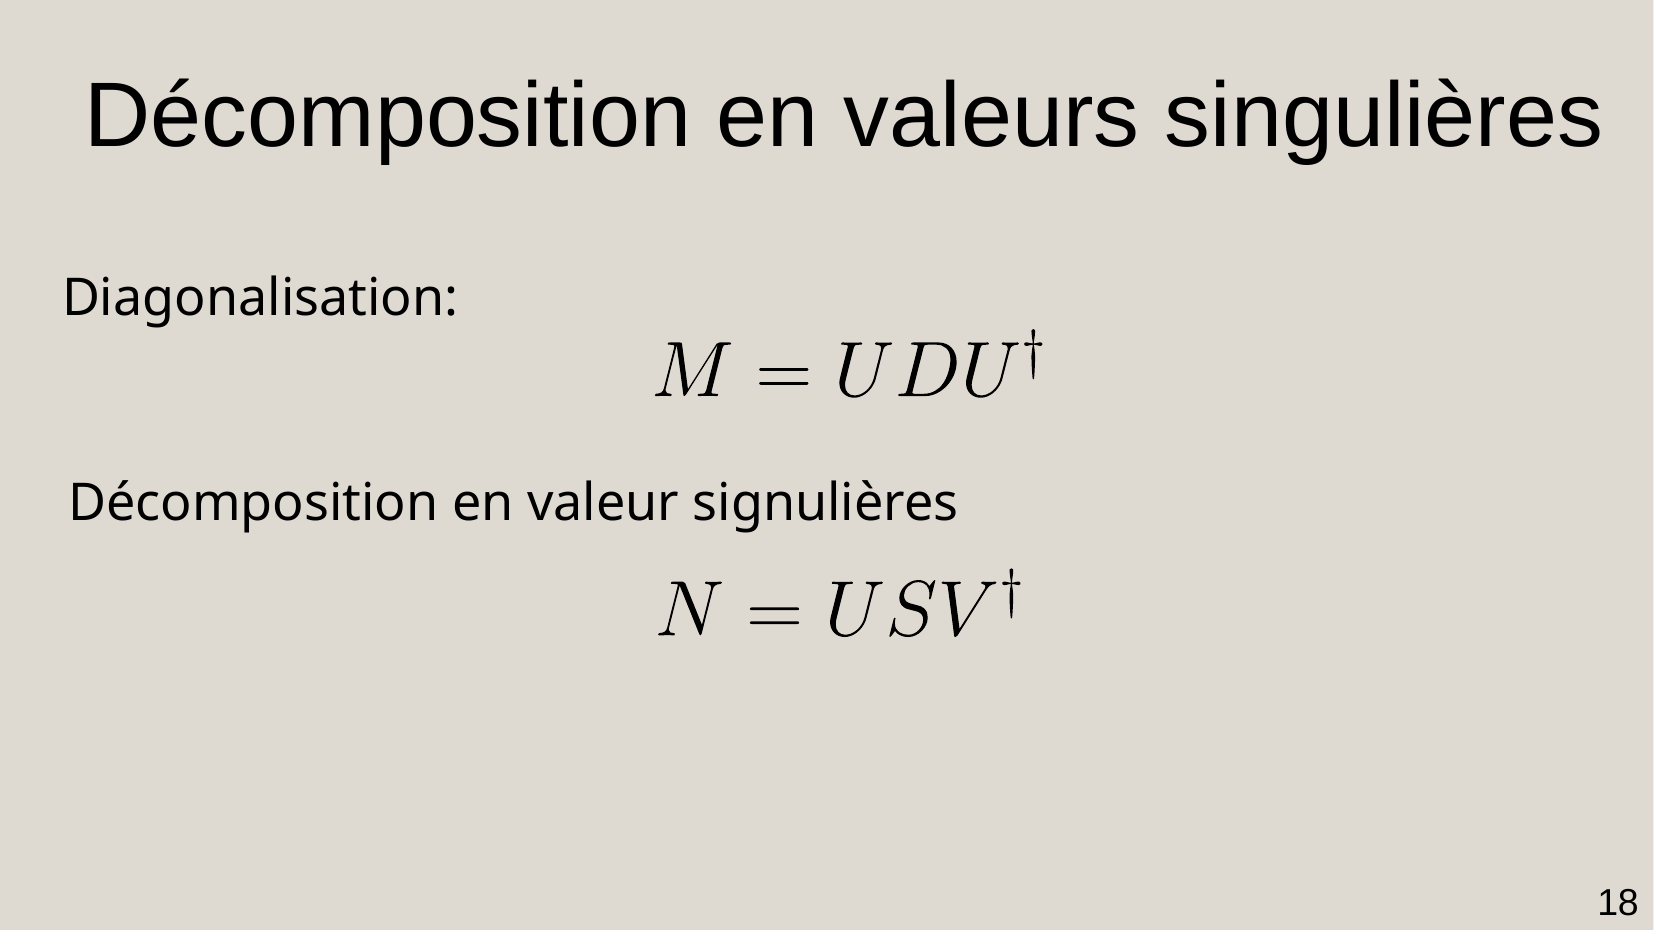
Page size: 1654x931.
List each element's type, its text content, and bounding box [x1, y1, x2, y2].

title Diagonalisation: [62, 217, 1551, 373]
title Décomposition en valeur signulières [68, 423, 1557, 579]
picture [643, 579, 1038, 647]
picture [639, 373, 1060, 408]
title Décomposition en valeurs singulières [82, 12, 1608, 218]
text_box <number> [1509, 873, 1654, 931]
